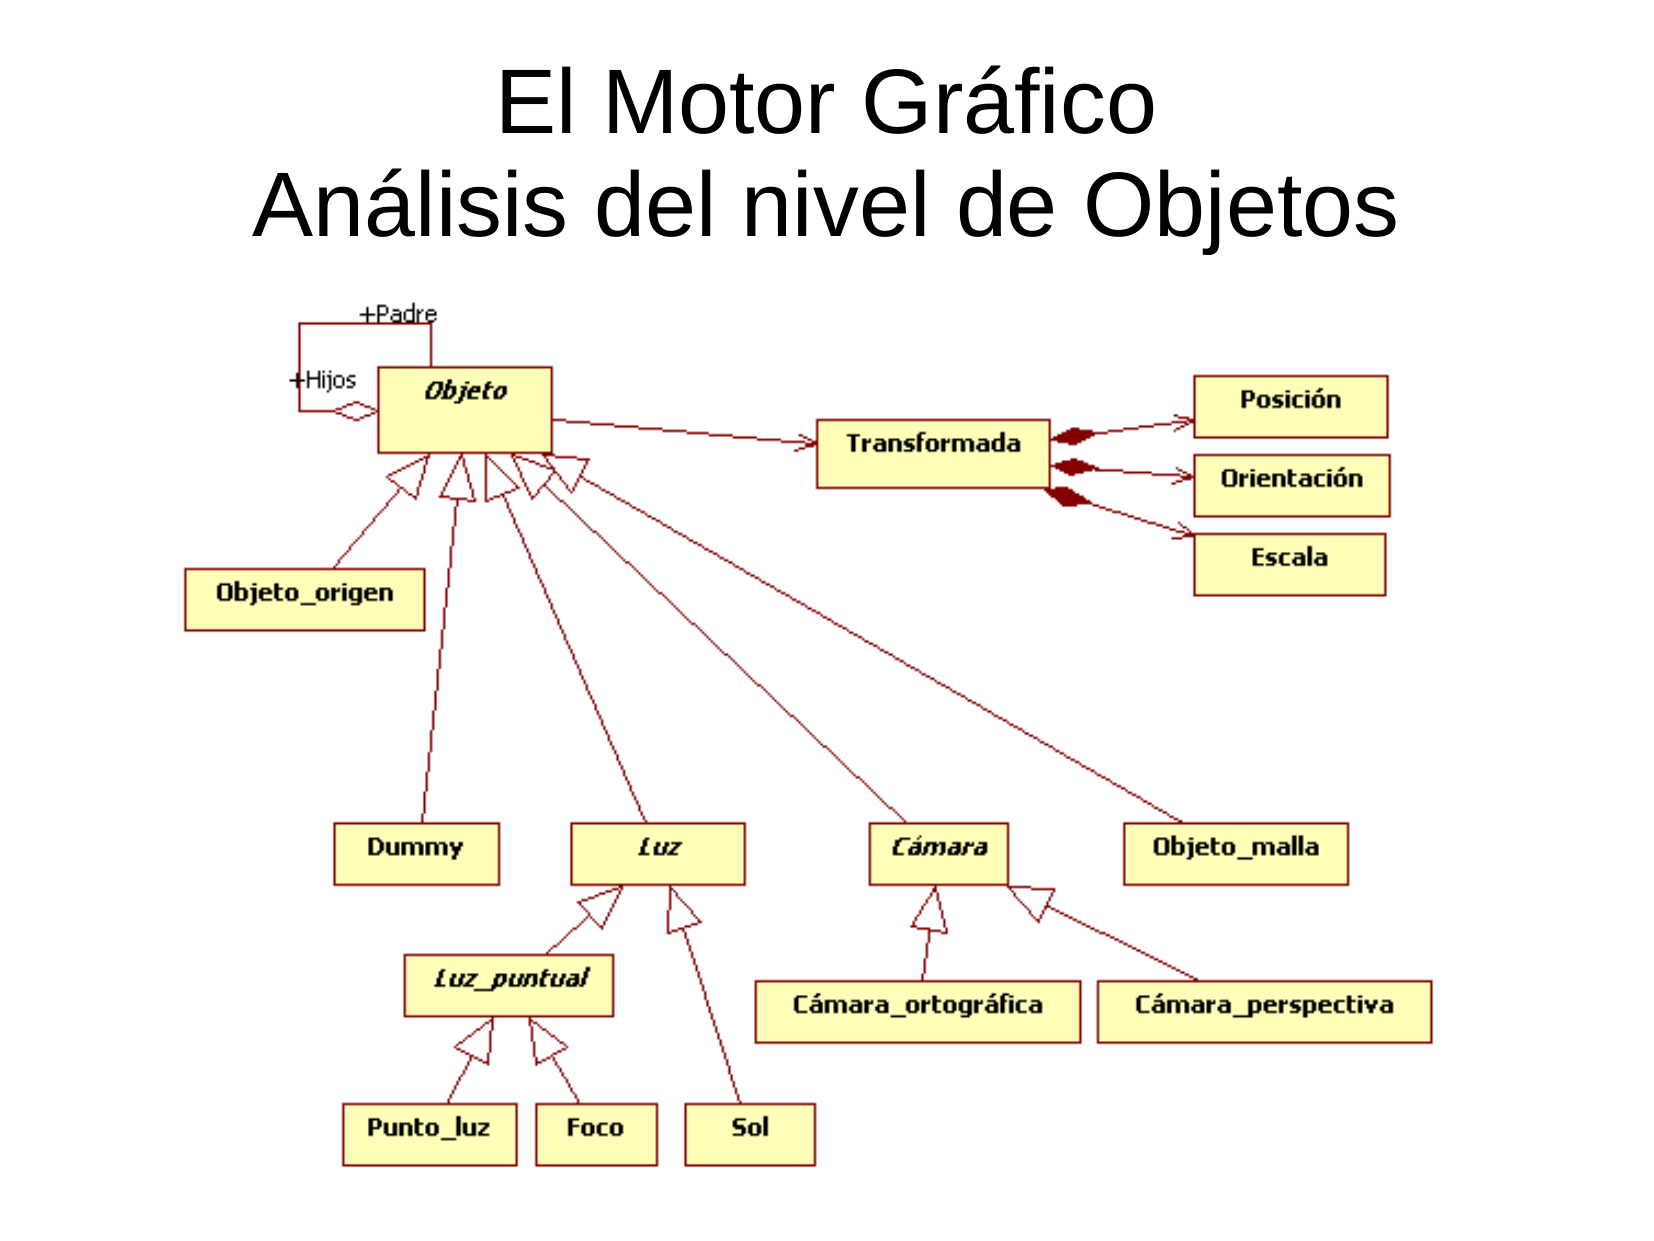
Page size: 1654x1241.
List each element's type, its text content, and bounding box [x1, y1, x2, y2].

picture [141, 255, 1477, 1211]
title El Motor Gráfico Análisis del nivel de Objetos [82, 49, 1571, 257]
